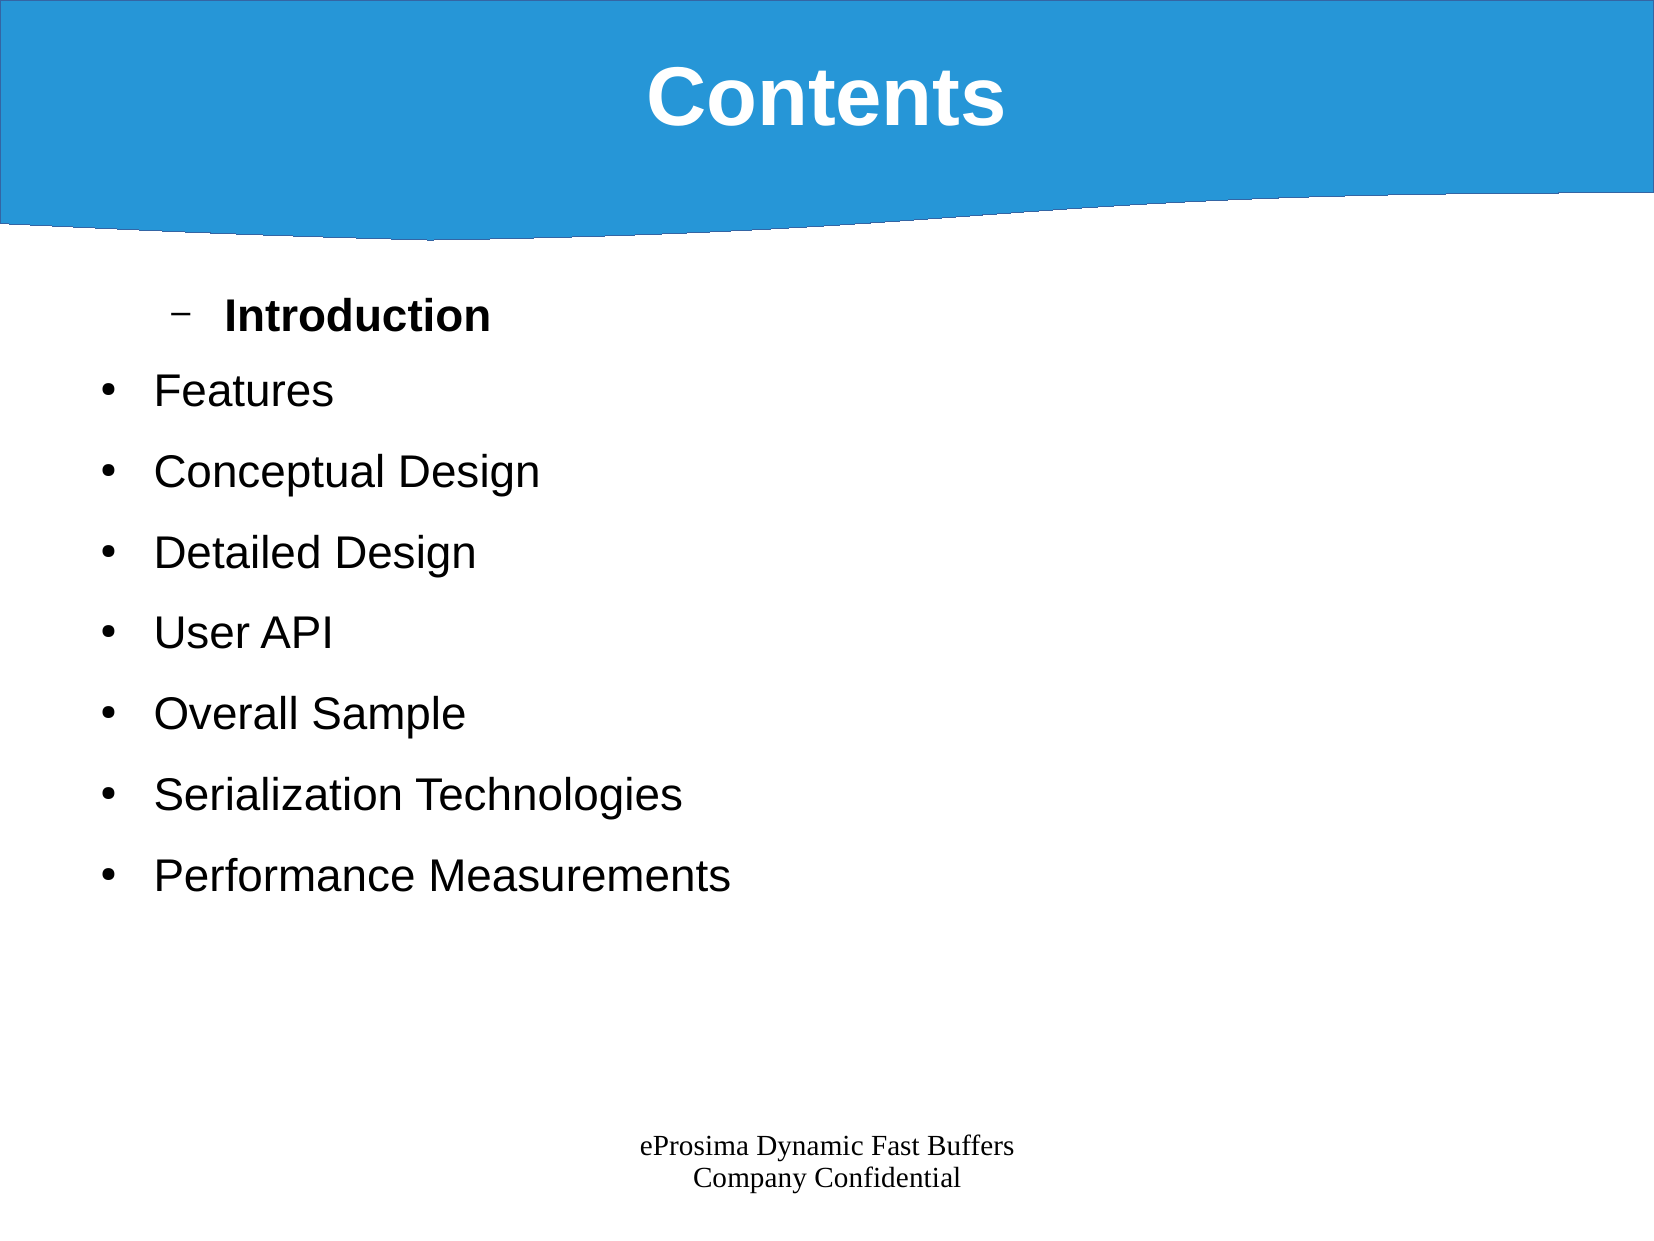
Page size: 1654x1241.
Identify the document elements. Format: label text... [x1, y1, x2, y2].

list Introduction Features Conceptual Design Detailed Design User API Overall Sample Serialization Technologies Performance Measurements [82, 290, 1571, 1216]
text_box Contents [0, 0, 1654, 241]
